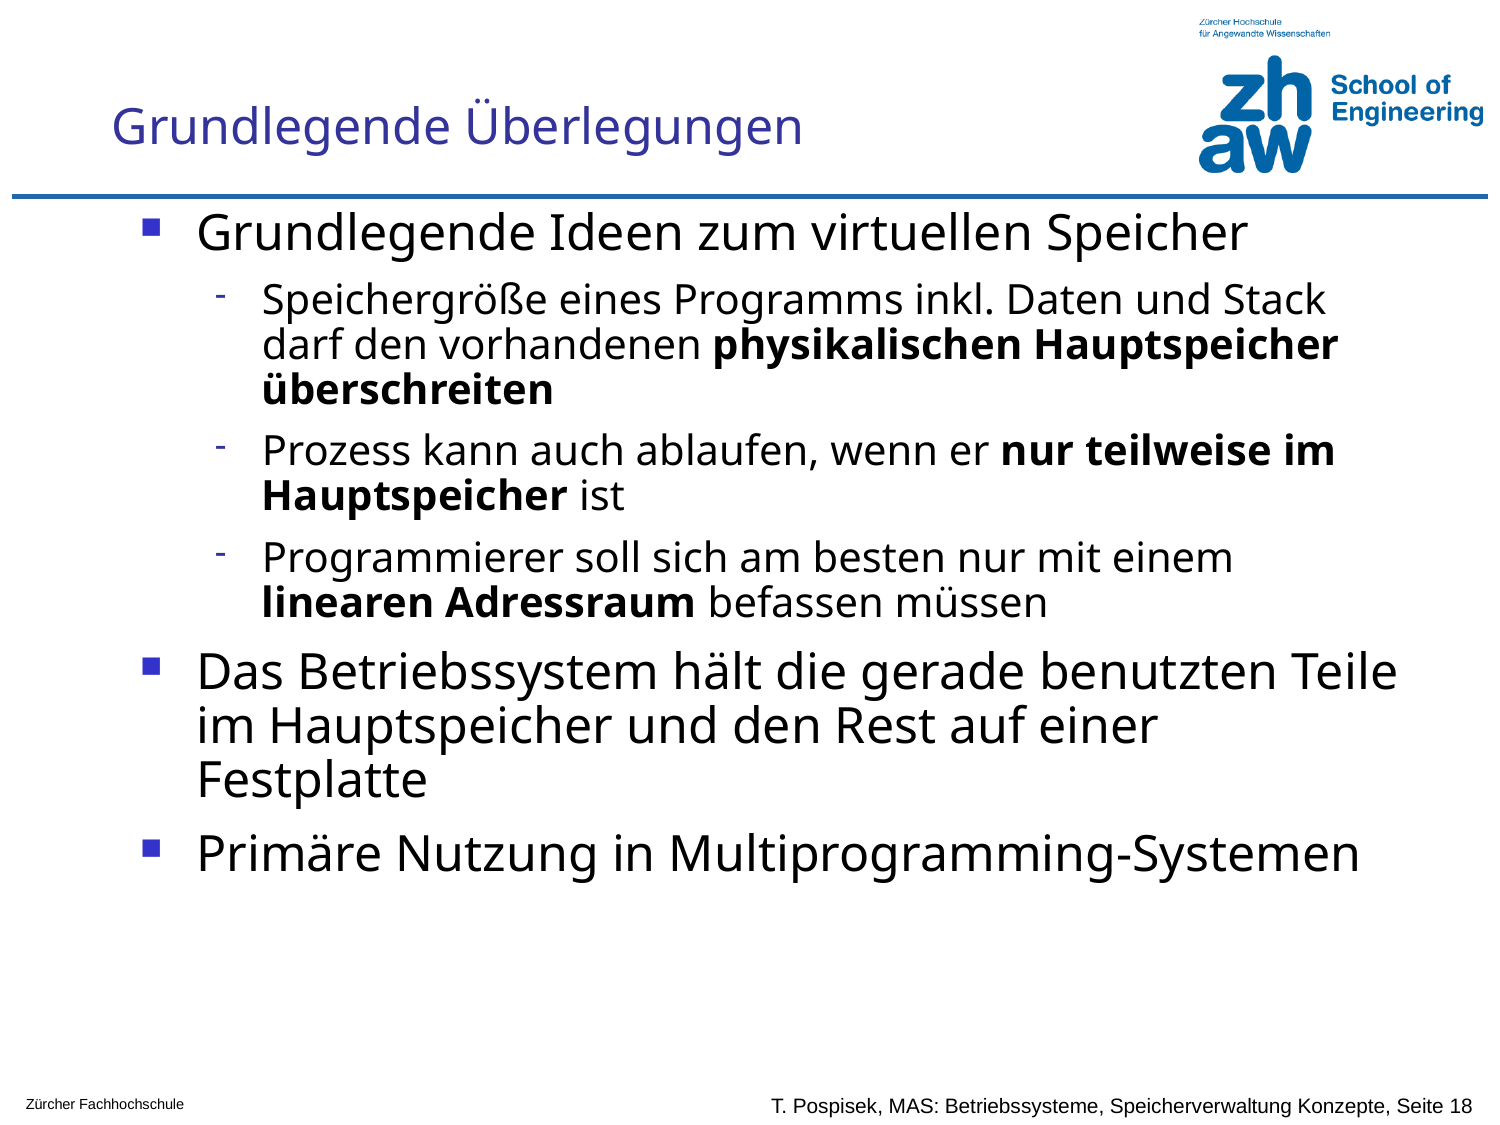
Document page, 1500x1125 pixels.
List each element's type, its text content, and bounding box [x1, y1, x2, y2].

title Grundlegende Überlegungen [96, 50, 1375, 163]
list Grundlegende Ideen zum virtuellen Speicher Speichergröße eines Programms inkl. Daten und Stack darf den vorhandenen physikalischen Hauptspeicher überschreiten Prozess kann auch ablaufen, wenn er nur teilweise im Hauptspeicher ist Programmierer soll sich am besten nur mit einem linearen Adressraum befassen müssen Das Betriebssystem hält die gerade benutzten Teile im Hauptspeicher und den Rest auf einer Festplatte Primäre Nutzung in Multiprogramming-Systemen [125, 200, 1417, 825]
picture [1199, 19, 1483, 173]
